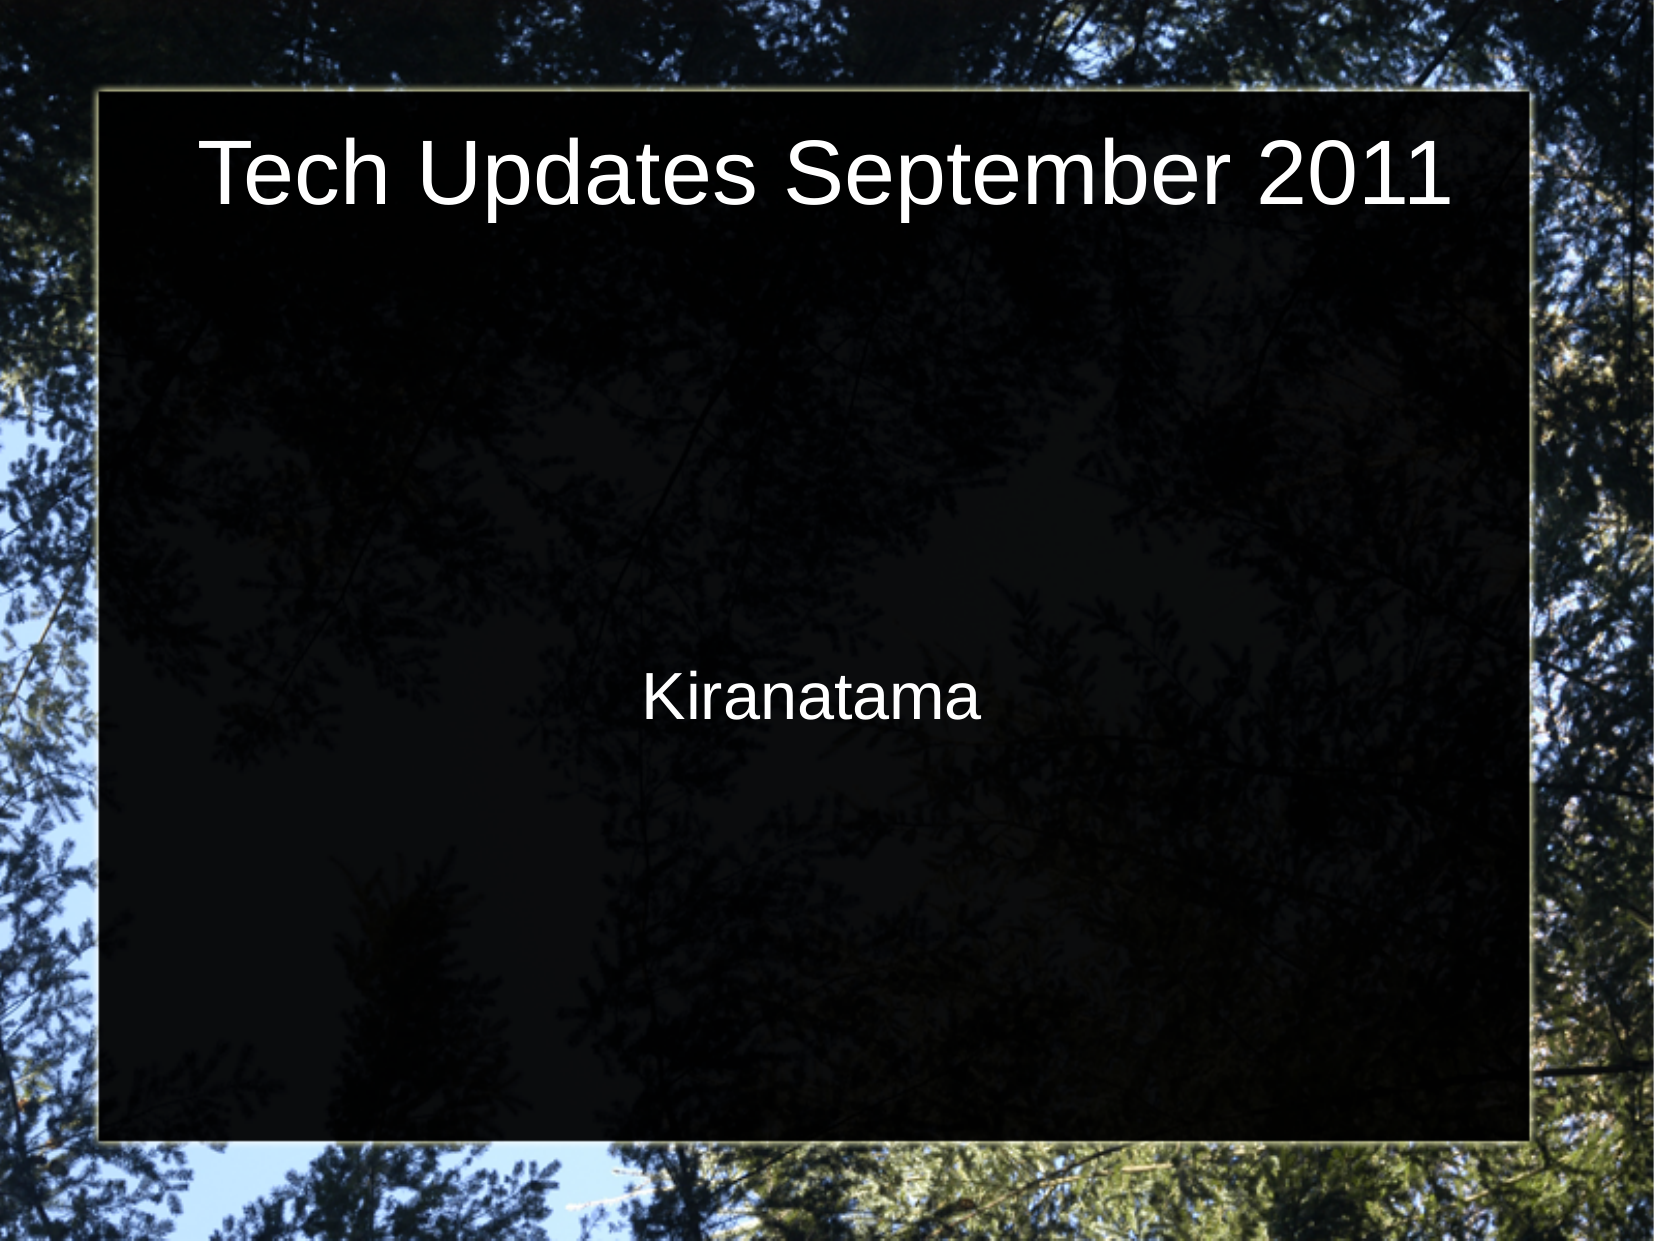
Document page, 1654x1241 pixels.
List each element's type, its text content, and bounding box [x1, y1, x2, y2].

picture [0, 0, 1654, 1241]
title Tech Updates September 2011 [118, 88, 1536, 257]
subtitle Kiranatama [118, 324, 1506, 1144]
